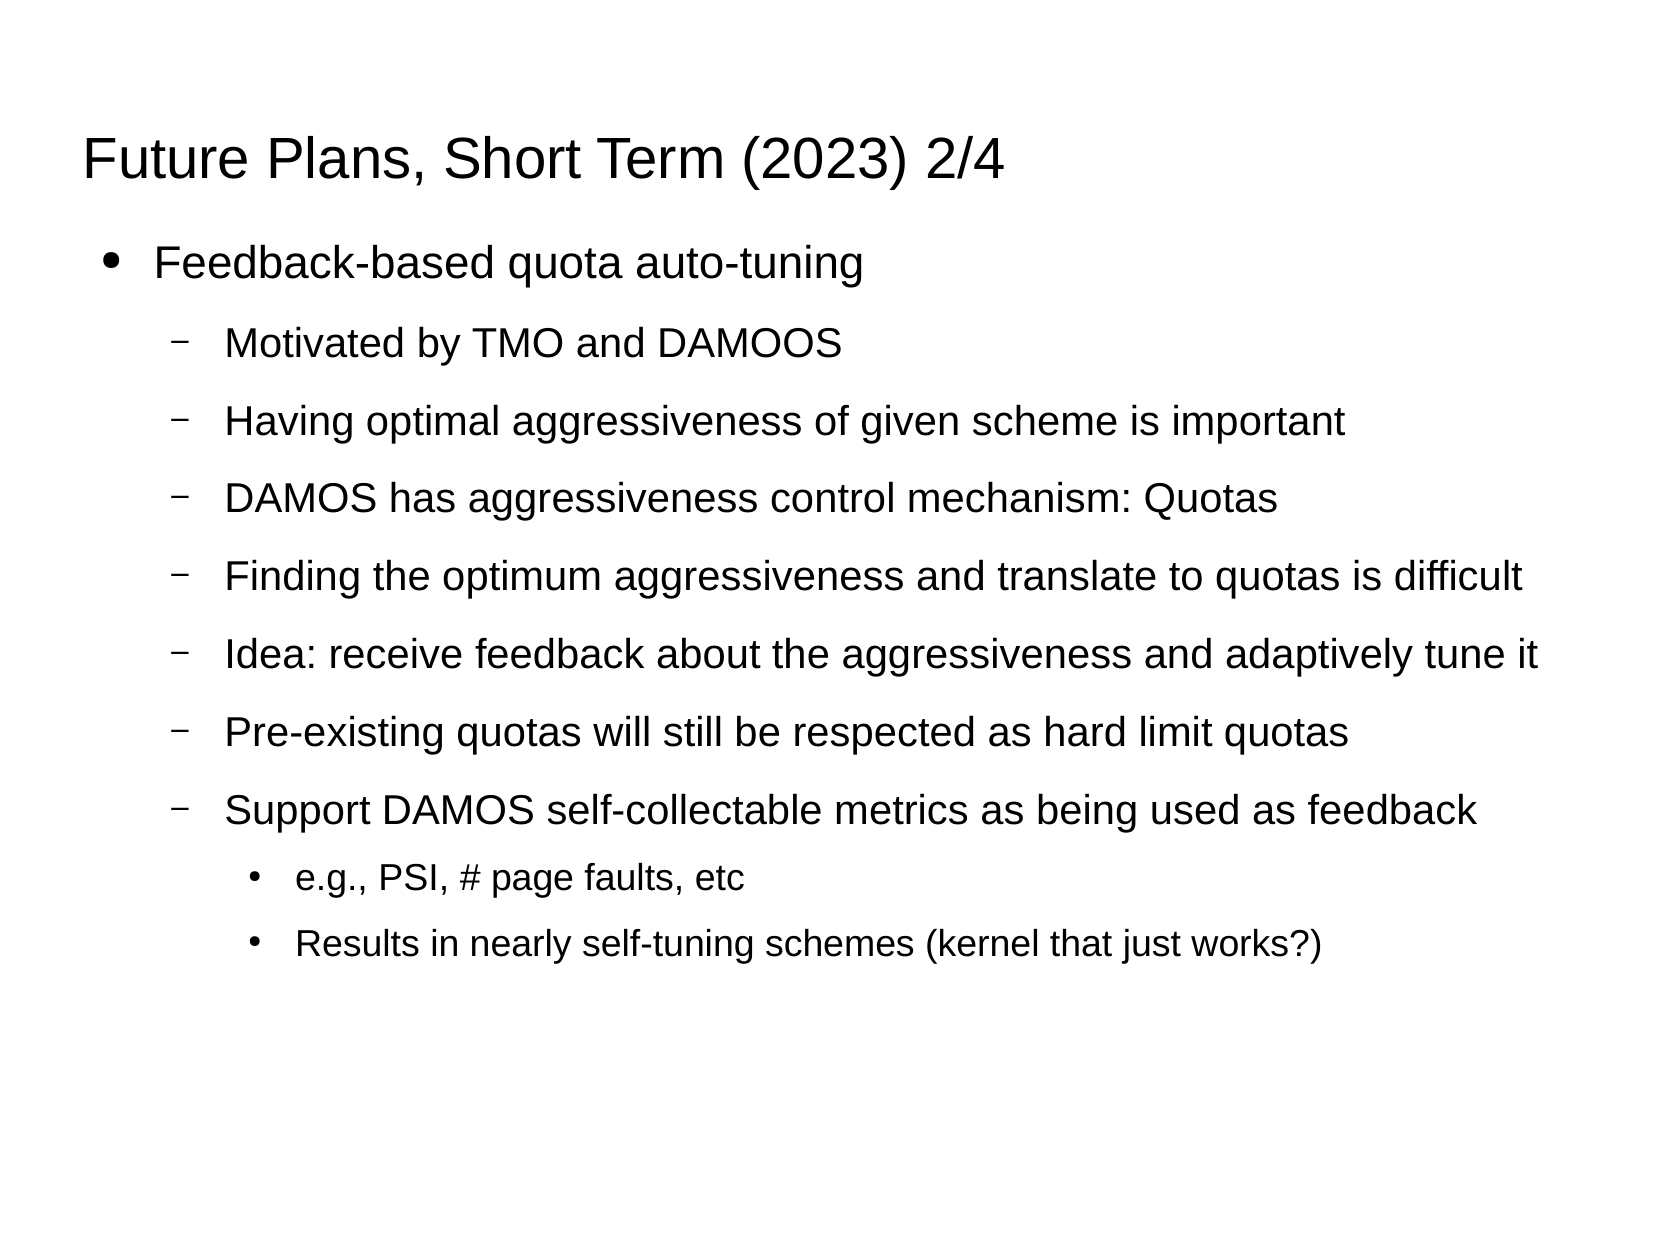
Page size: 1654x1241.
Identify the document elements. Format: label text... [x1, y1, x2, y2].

title Future Plans, Short Term (2023) 2/4 [82, 108, 1571, 210]
list Feedback-based quota auto-tuning Motivated by TMO and DAMOOS Having optimal aggressiveness of given scheme is important DAMOS has aggressiveness control mechanism: Quotas Finding the optimum aggressiveness and translate to quotas is difficult Idea: receive feedback about the aggressiveness and adaptively tune it Pre-existing quotas will still be respected as hard limit quotas Support DAMOS self-collectable metrics as being used as feedback e.g., PSI, # page faults, etc Results in nearly self-tuning schemes (kernel that just works?) [82, 236, 1571, 1111]
